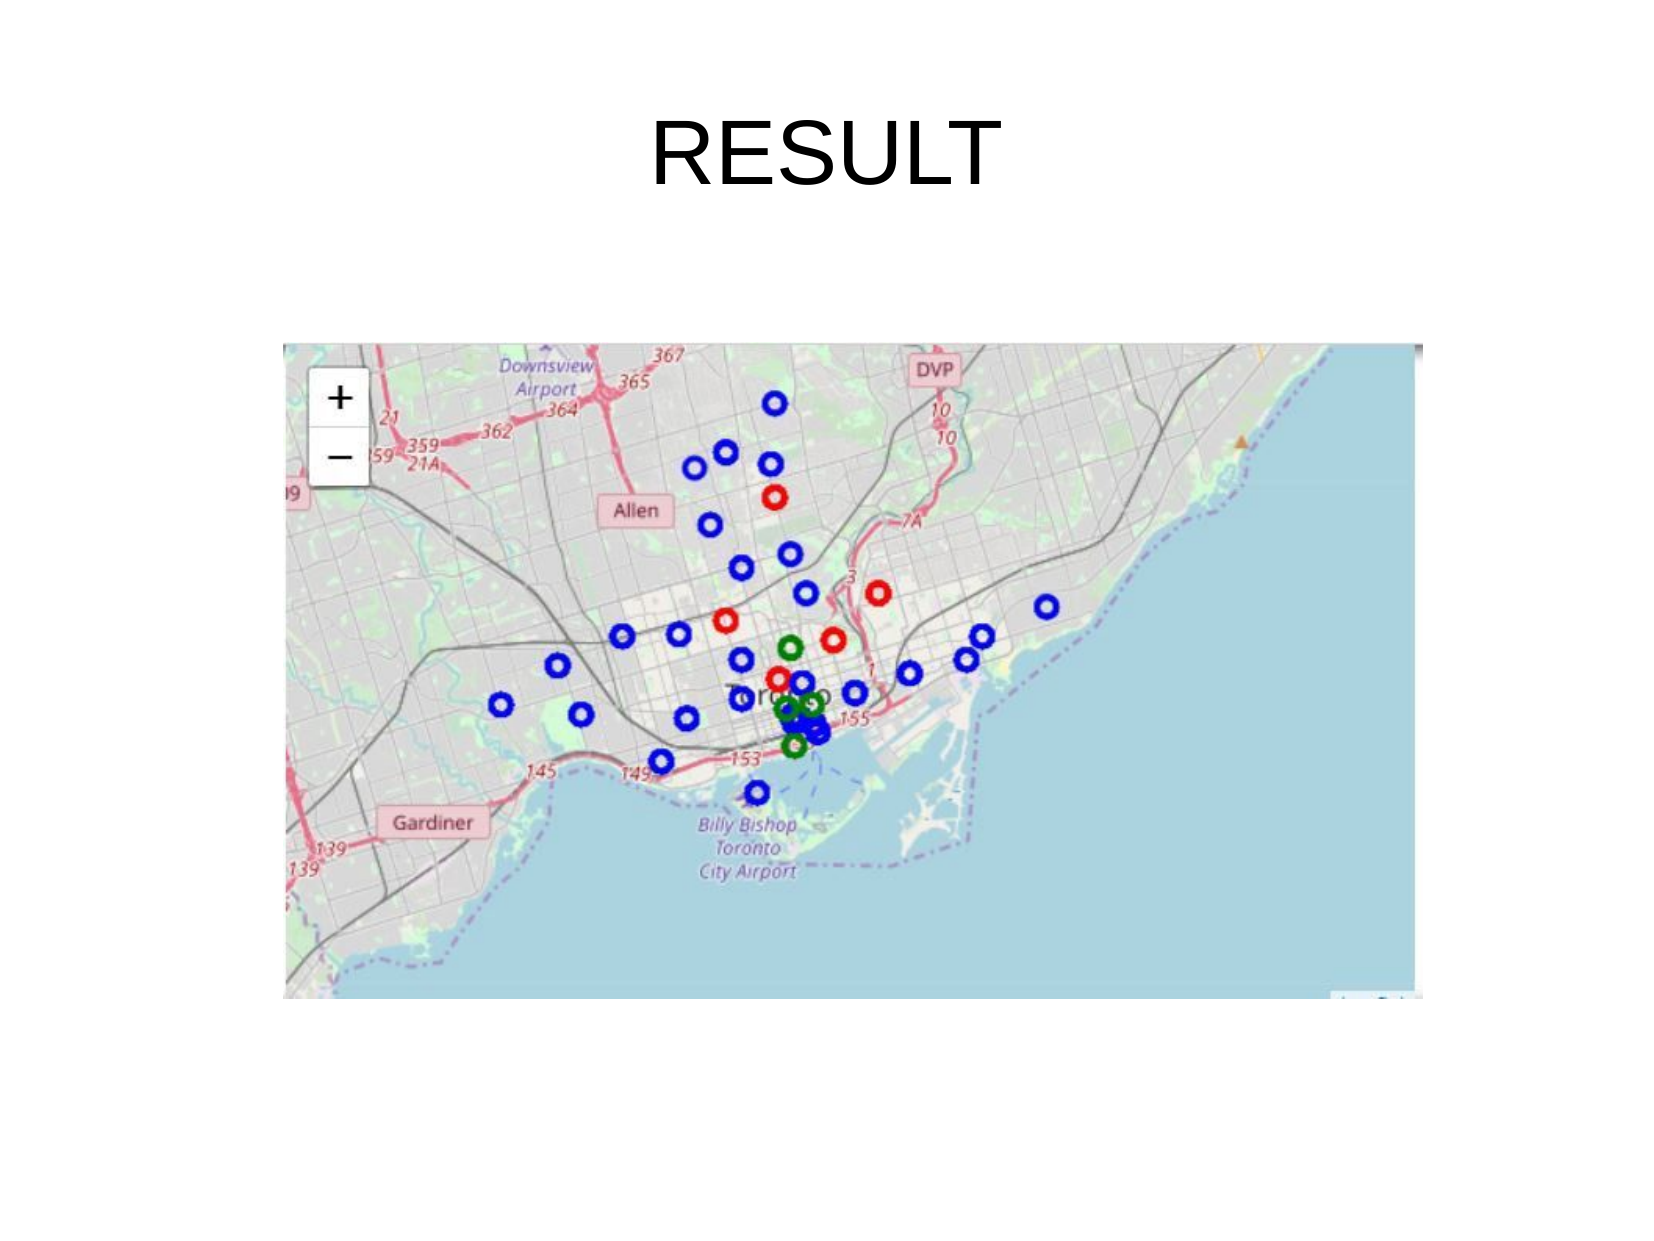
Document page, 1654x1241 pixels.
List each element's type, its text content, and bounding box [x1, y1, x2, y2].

title RESULT [82, 49, 1571, 257]
picture [283, 342, 1423, 999]
